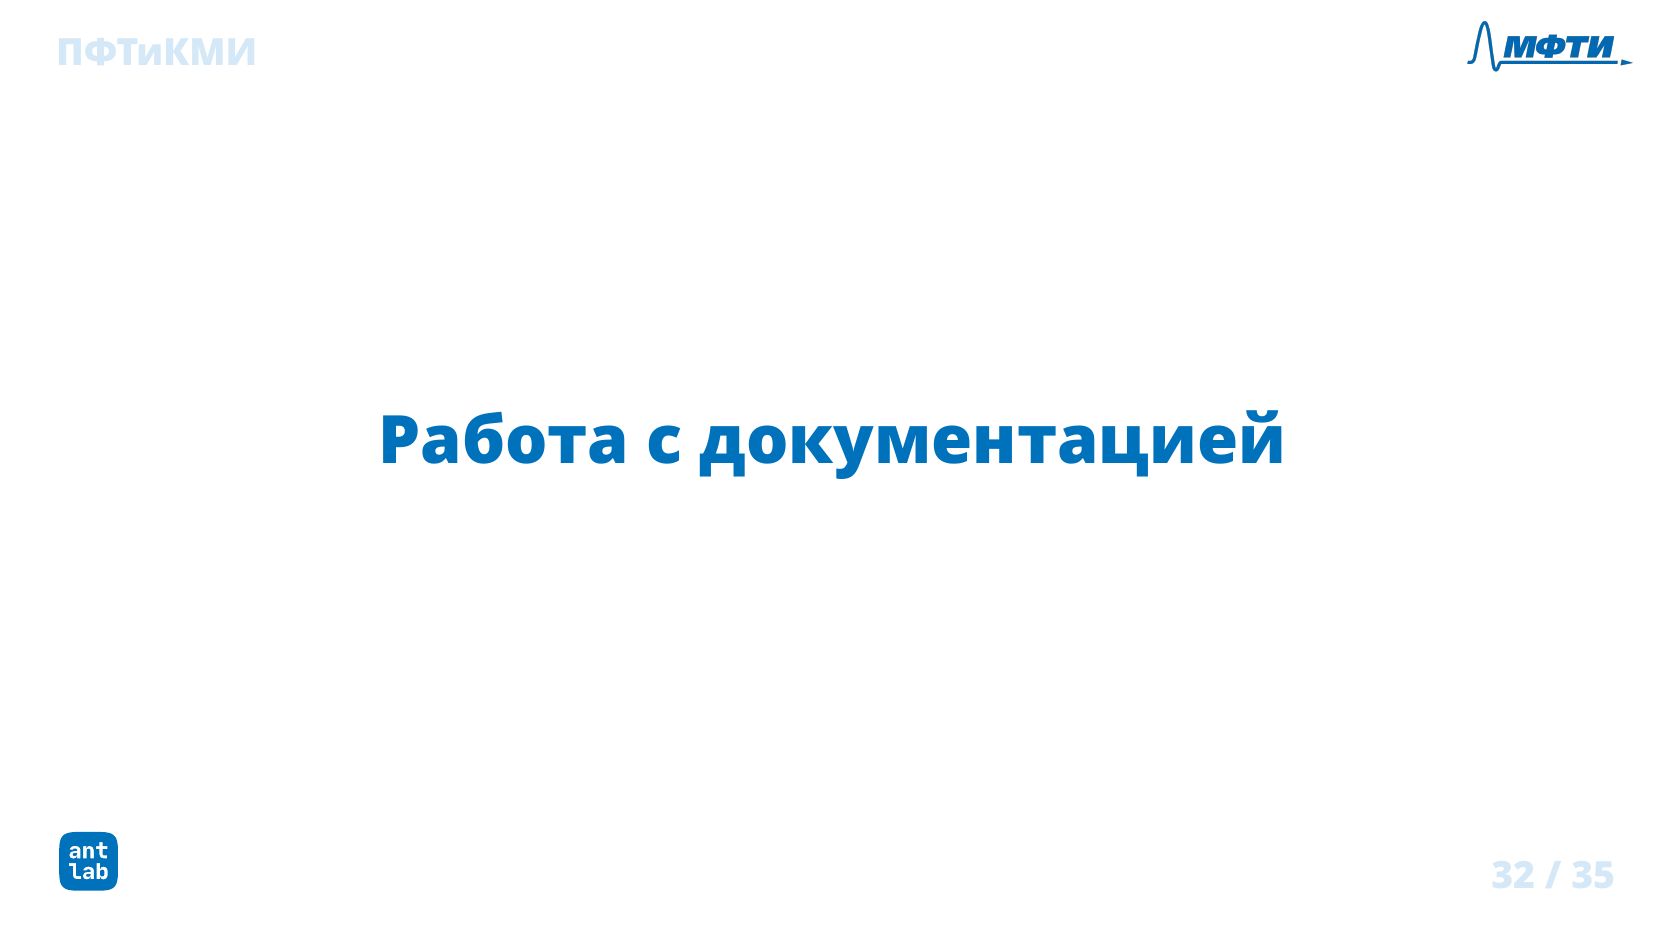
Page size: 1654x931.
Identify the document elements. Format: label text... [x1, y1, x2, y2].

title Работа с документацией [88, 359, 1577, 515]
picture [1446, 0, 1654, 93]
